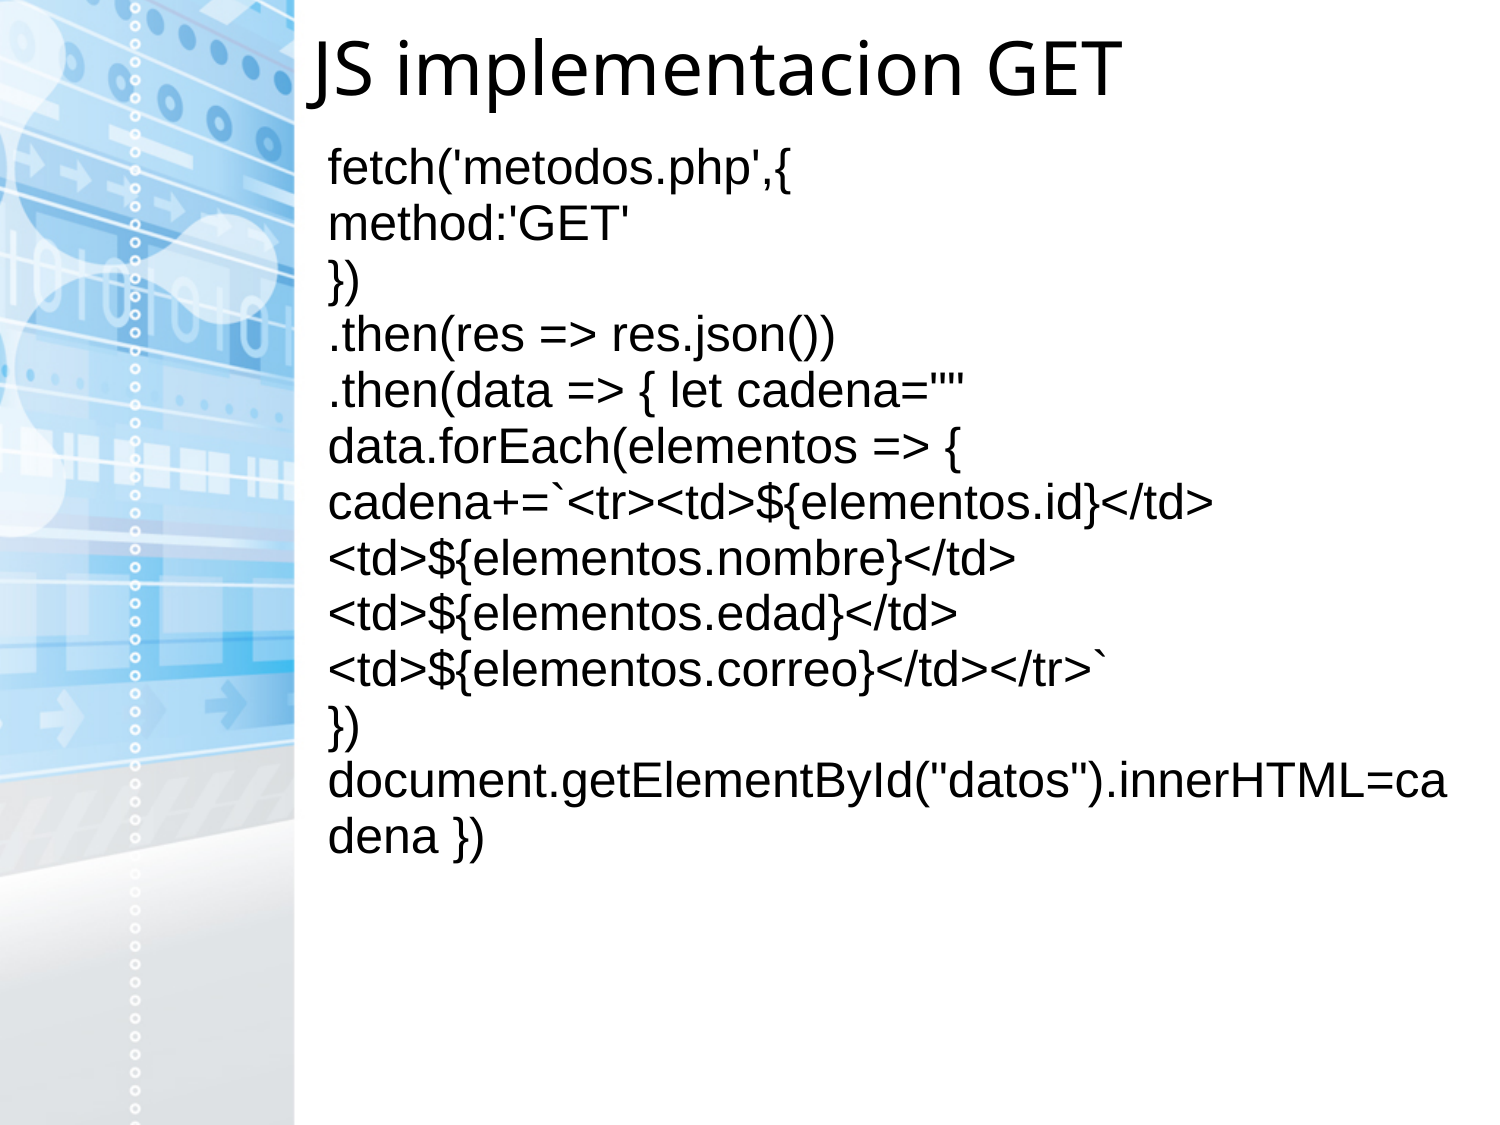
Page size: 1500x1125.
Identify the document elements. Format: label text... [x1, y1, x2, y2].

title JS implementacion GET [312, 0, 1388, 132]
picture [0, 0, 1500, 1125]
text_box fetch('metodos.php',{ method:'GET' }) .then(res => res.json()) .then(data => { let cadena="" data.forEach(elementos => { cadena+=`<tr><td>${elementos.id}</td> <td>${elementos.nombre}</td> <td>${elementos.edad}</td> <td>${elementos.correo}</td></tr>` }) document.getElementById("datos").innerHTML=cadena }) [312, 132, 1477, 1093]
